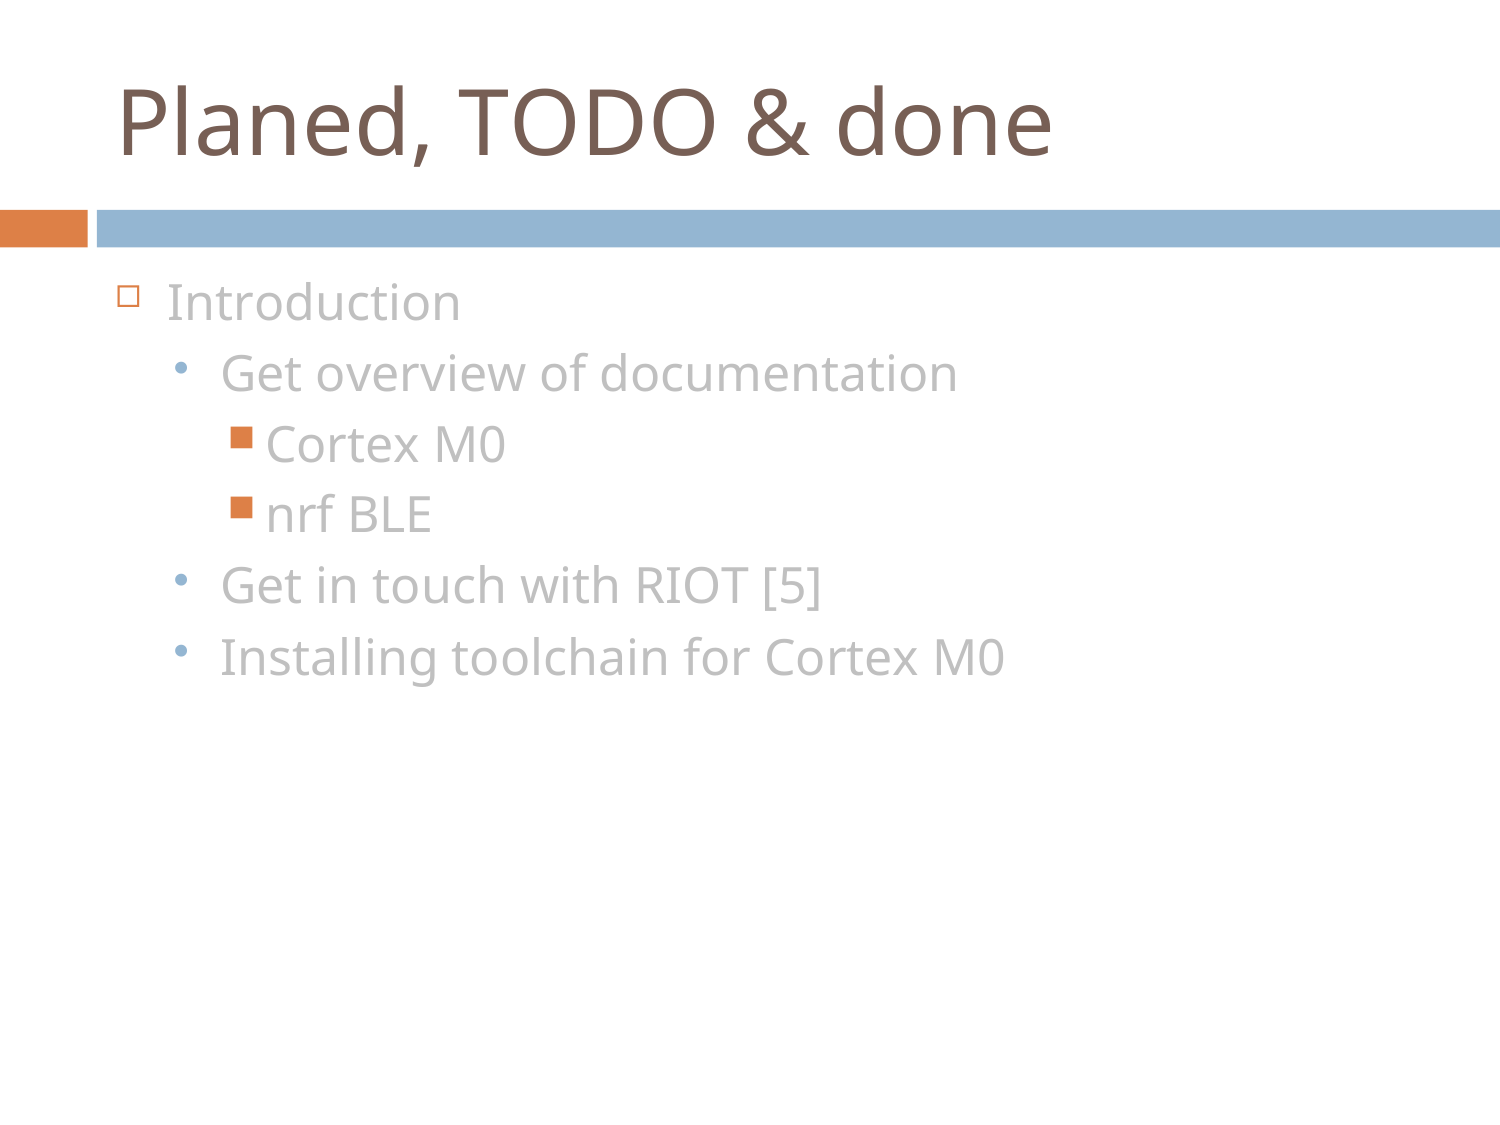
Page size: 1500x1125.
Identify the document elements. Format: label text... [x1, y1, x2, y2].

title Planed, TODO & done [100, 37, 1438, 201]
list Introduction Get overview of documentation Cortex M0 nrf BLE Get in touch with RIOT [5] Installing toolchain for Cortex M0 [100, 262, 1438, 1001]
